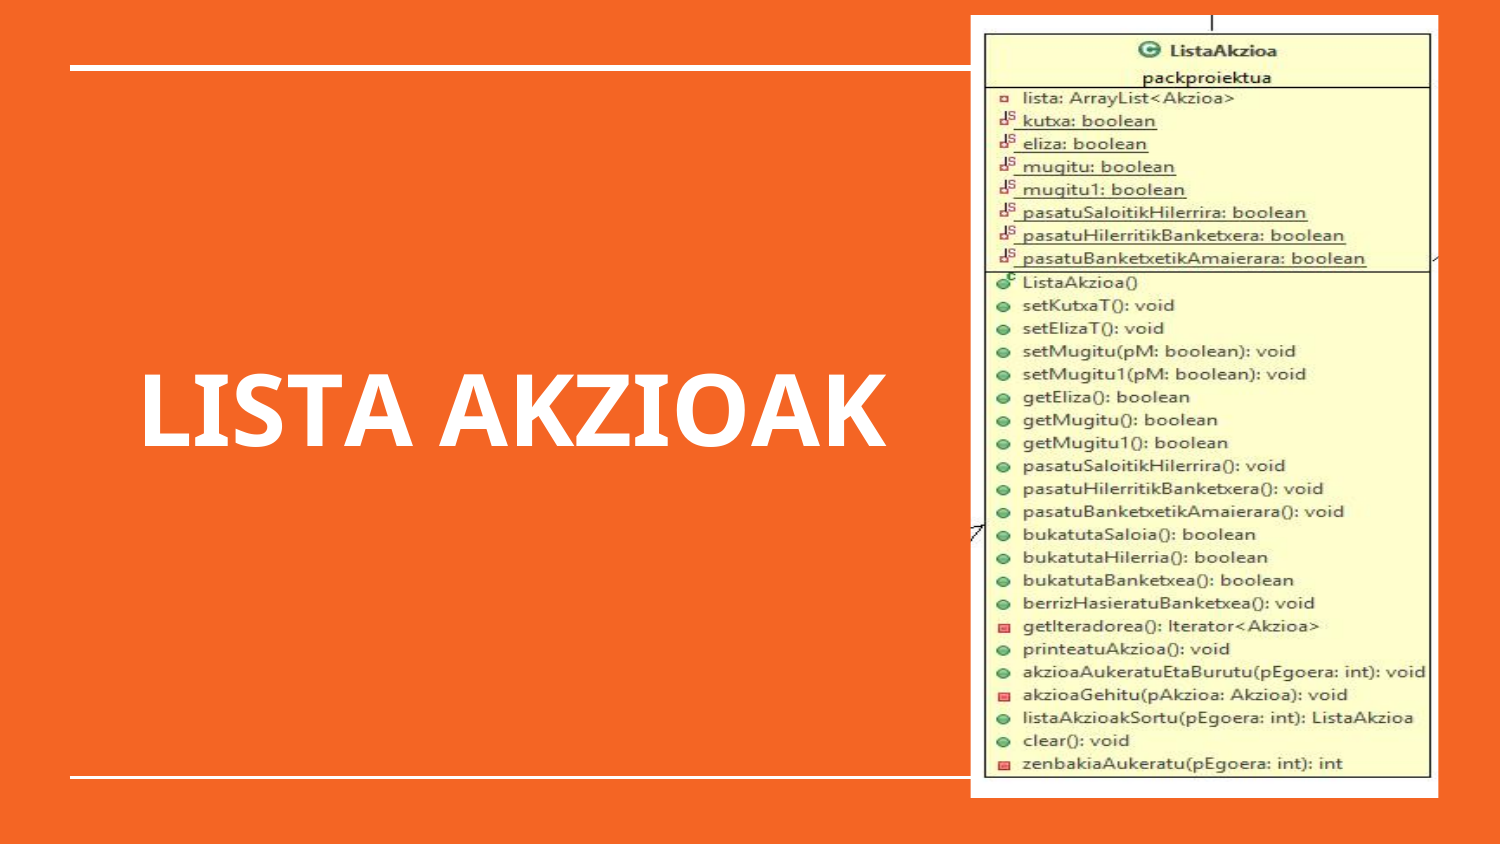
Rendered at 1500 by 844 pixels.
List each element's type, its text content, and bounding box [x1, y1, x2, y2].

title LISTA AKZIOAK [106, 279, 917, 533]
picture [970, 15, 1439, 798]
